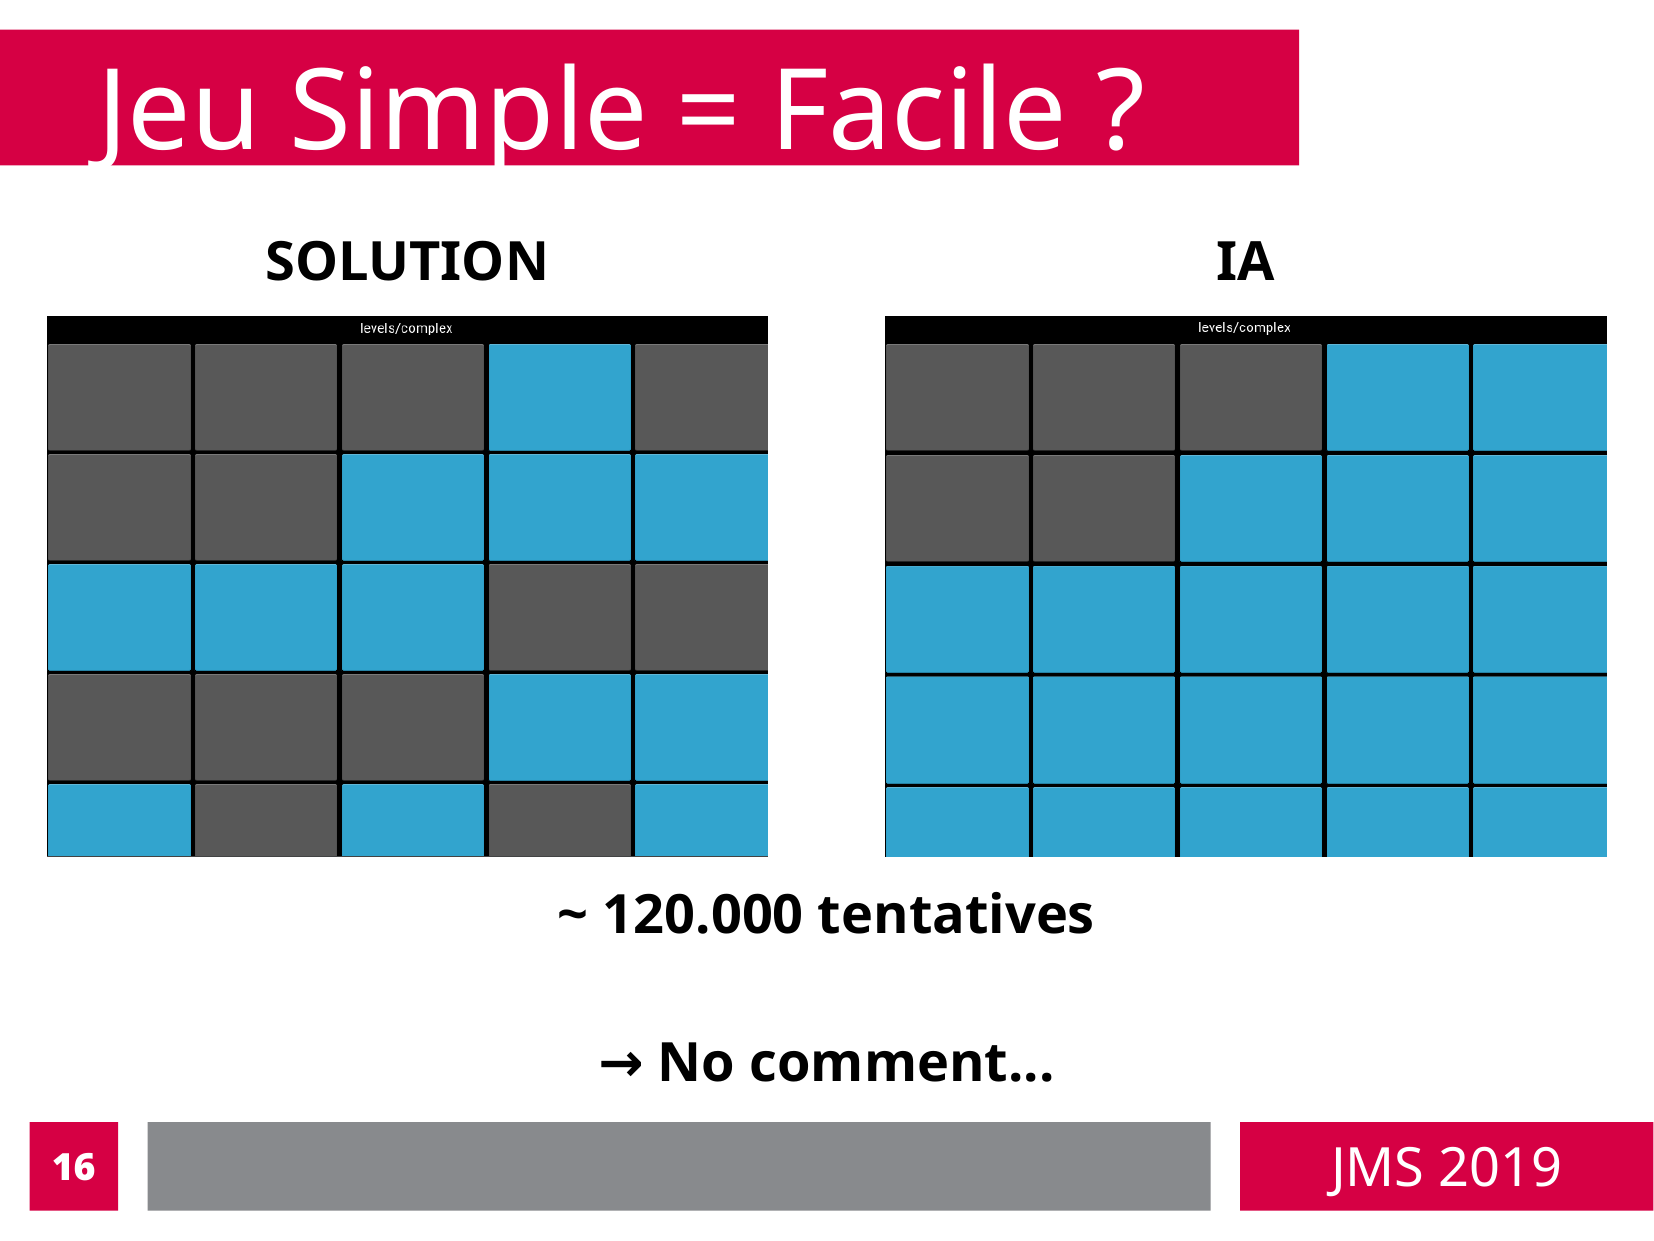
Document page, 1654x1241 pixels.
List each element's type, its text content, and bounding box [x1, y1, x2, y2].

title Jeu Simple = Facile ? [0, 29, 1229, 178]
text_box ~ 120.000 tentatives → No comment... [64, 884, 1589, 1089]
text_box SOLUTION [47, 220, 768, 299]
picture [885, 316, 1607, 857]
picture [47, 316, 768, 857]
text_box IA [885, 220, 1607, 299]
